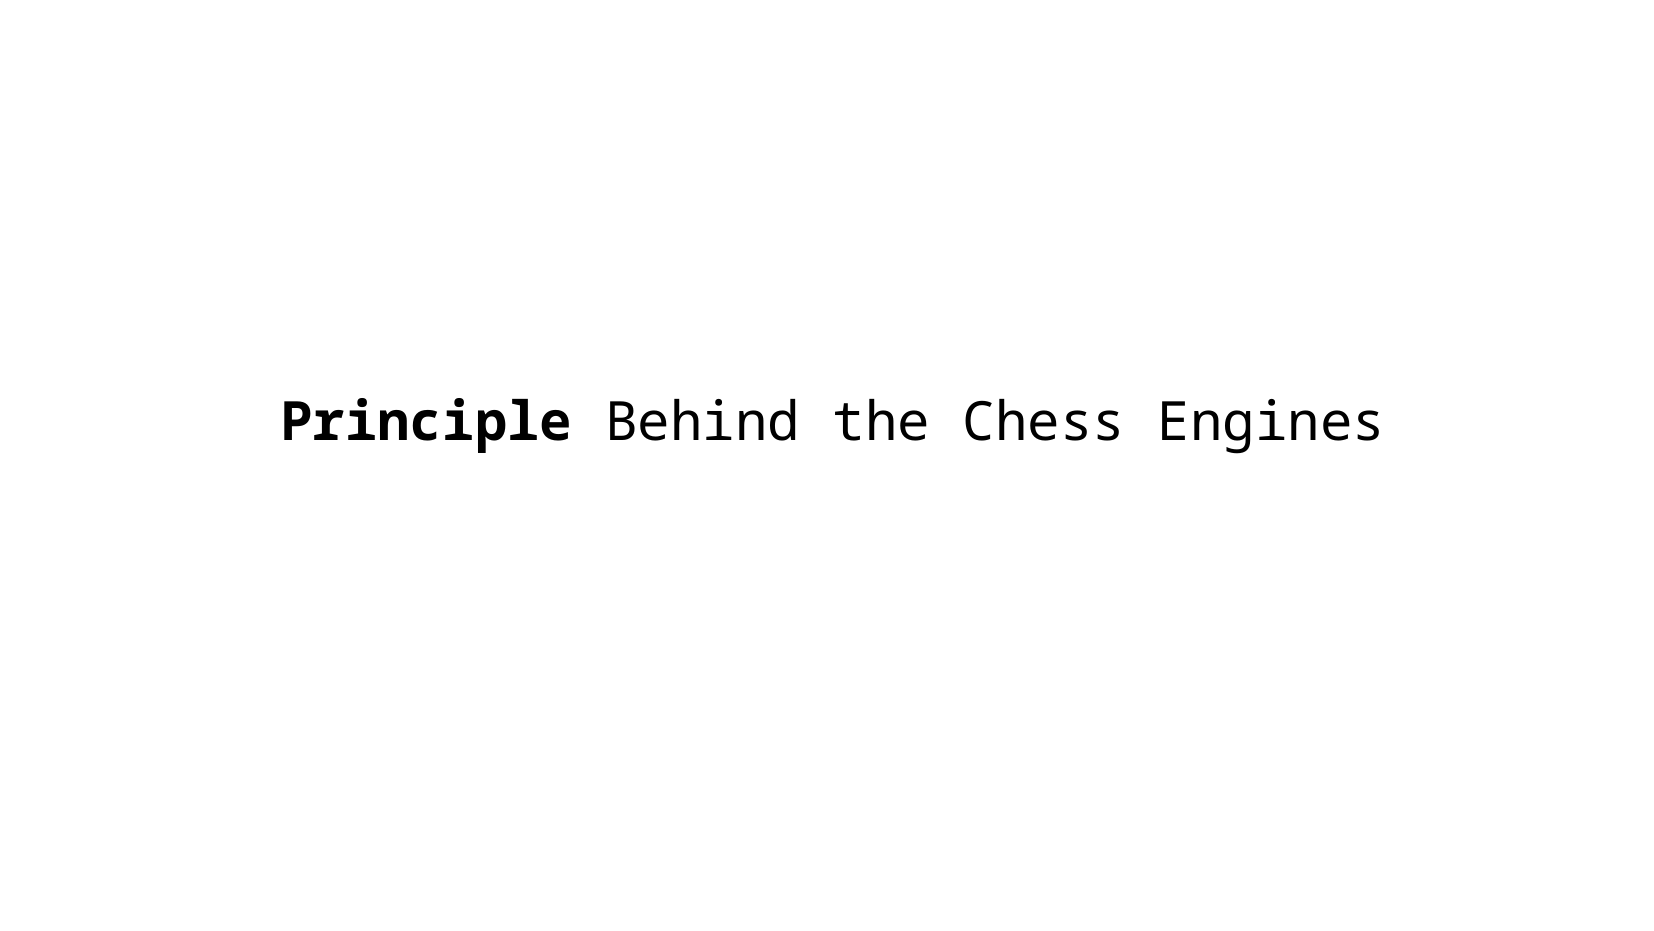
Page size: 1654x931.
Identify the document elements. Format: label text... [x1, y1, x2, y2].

subtitle Principle Behind the Chess Engines [88, 59, 1577, 779]
